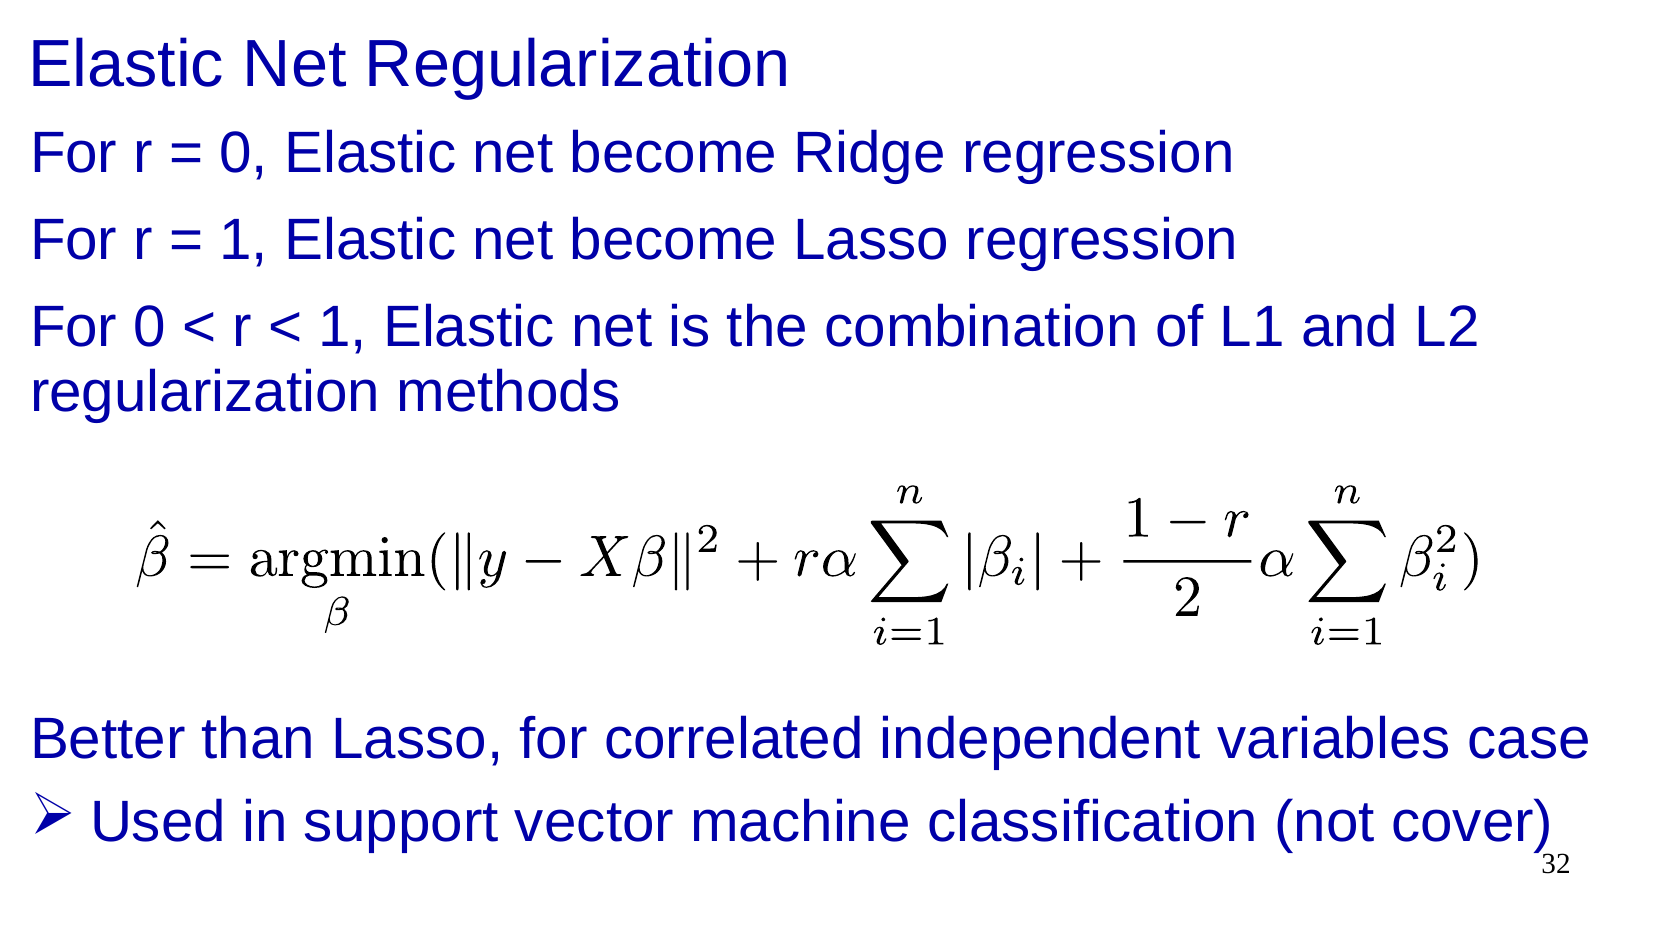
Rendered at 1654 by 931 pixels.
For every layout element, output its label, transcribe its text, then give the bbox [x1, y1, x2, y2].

title Elastic Net Regularization [28, 21, 1626, 106]
list For r = 0, Elastic net become Ridge regression For r = 1, Elastic net become Lasso regression For 0 < r < 1, Elastic net is the combination of L1 and L2 regularization methods Better than Lasso, for correlated independent variables case Used in support vector machine classification (not cover) [30, 120, 1645, 916]
text_box [135, 485, 1484, 646]
